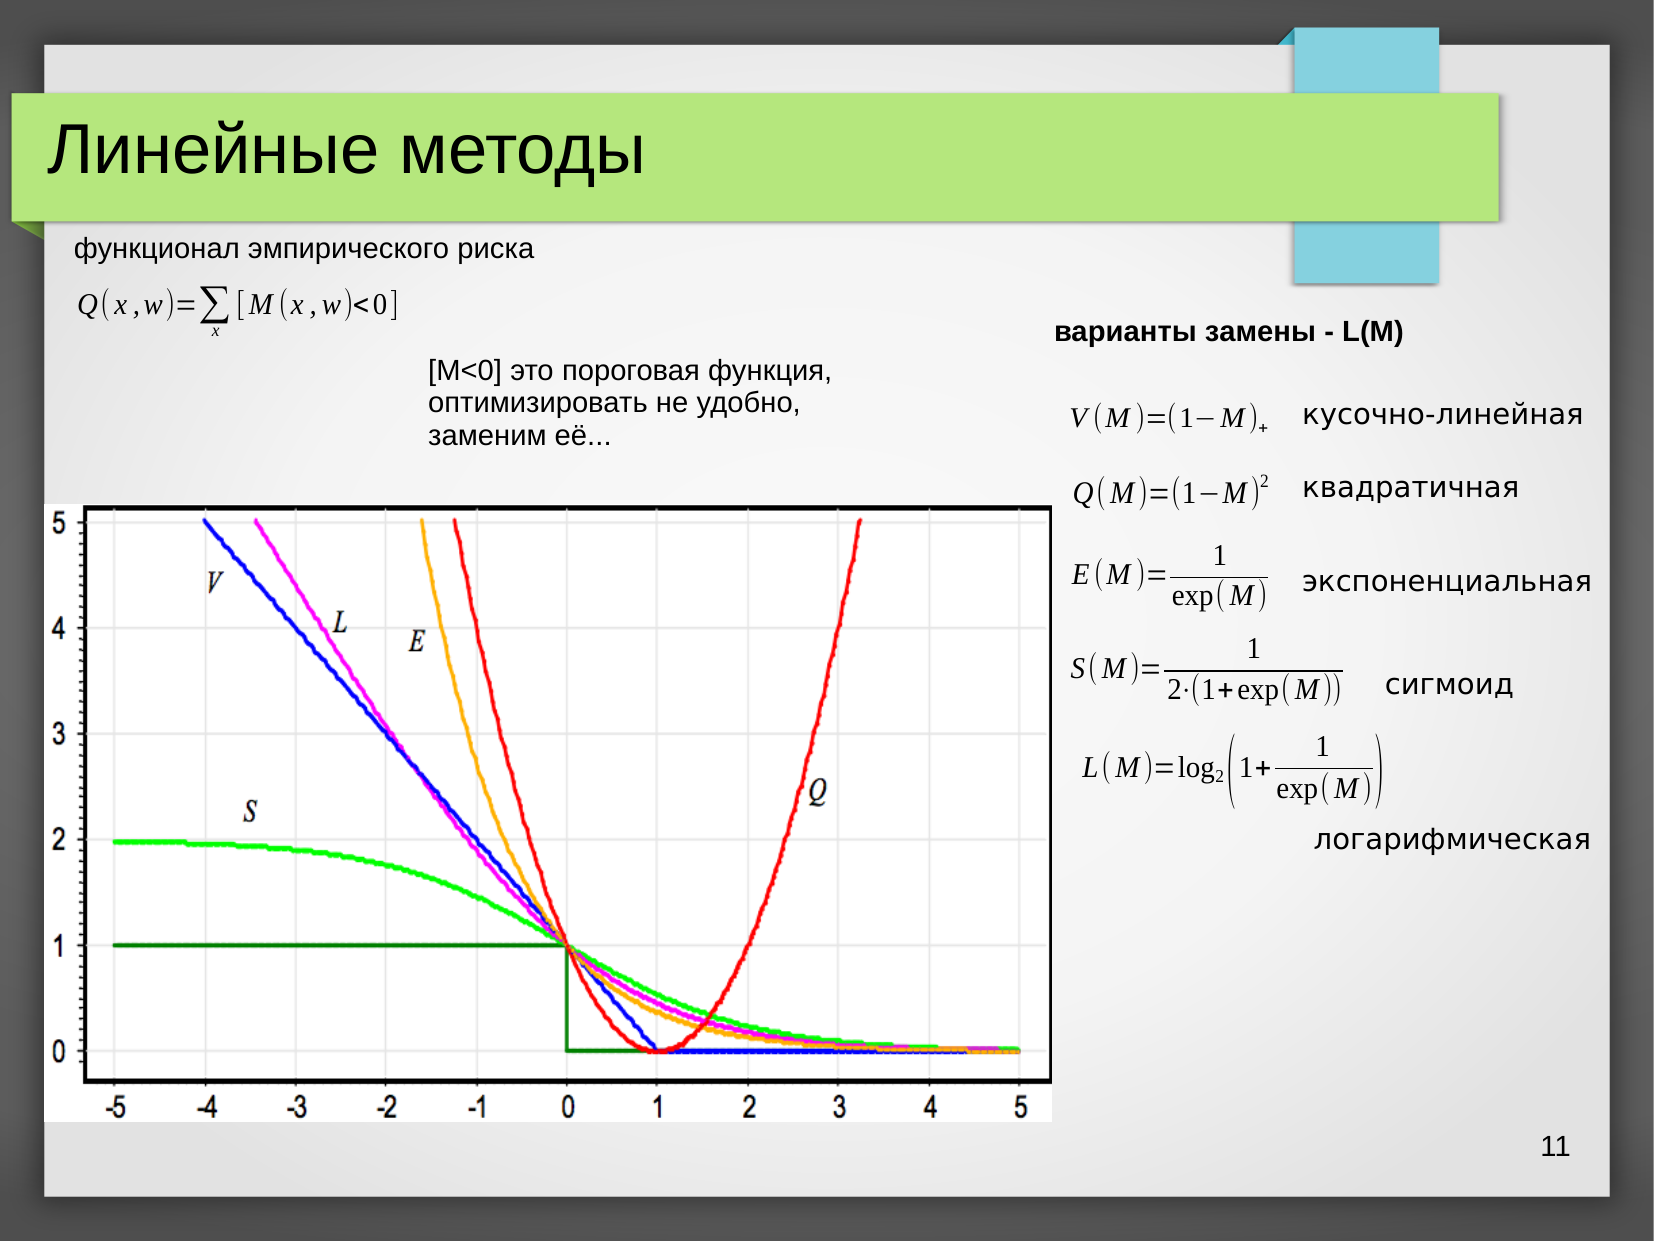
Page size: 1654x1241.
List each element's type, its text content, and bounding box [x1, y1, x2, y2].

text_box функционал эмпирического риска [59, 224, 556, 269]
text_box квадратичная [1287, 462, 1536, 512]
text_box кусочно-линейная [1287, 389, 1607, 439]
text_box [M<0] это пороговая функция, оптимизировать не удобно, заменим её... [413, 346, 886, 449]
chart [1064, 544, 1276, 617]
text_box экспоненциальная [1287, 556, 1619, 616]
chart [1066, 474, 1276, 514]
chart [70, 283, 404, 343]
chart [1062, 401, 1275, 439]
chart [1062, 637, 1351, 710]
title Линейные методы [47, 109, 1501, 189]
text_box варианты замены - L(M) [1039, 307, 1489, 355]
text_box логарифмическая [1298, 814, 1607, 875]
text_box сигмоид [1370, 659, 1571, 709]
picture [0, 0, 1654, 1241]
chart [1074, 732, 1391, 812]
